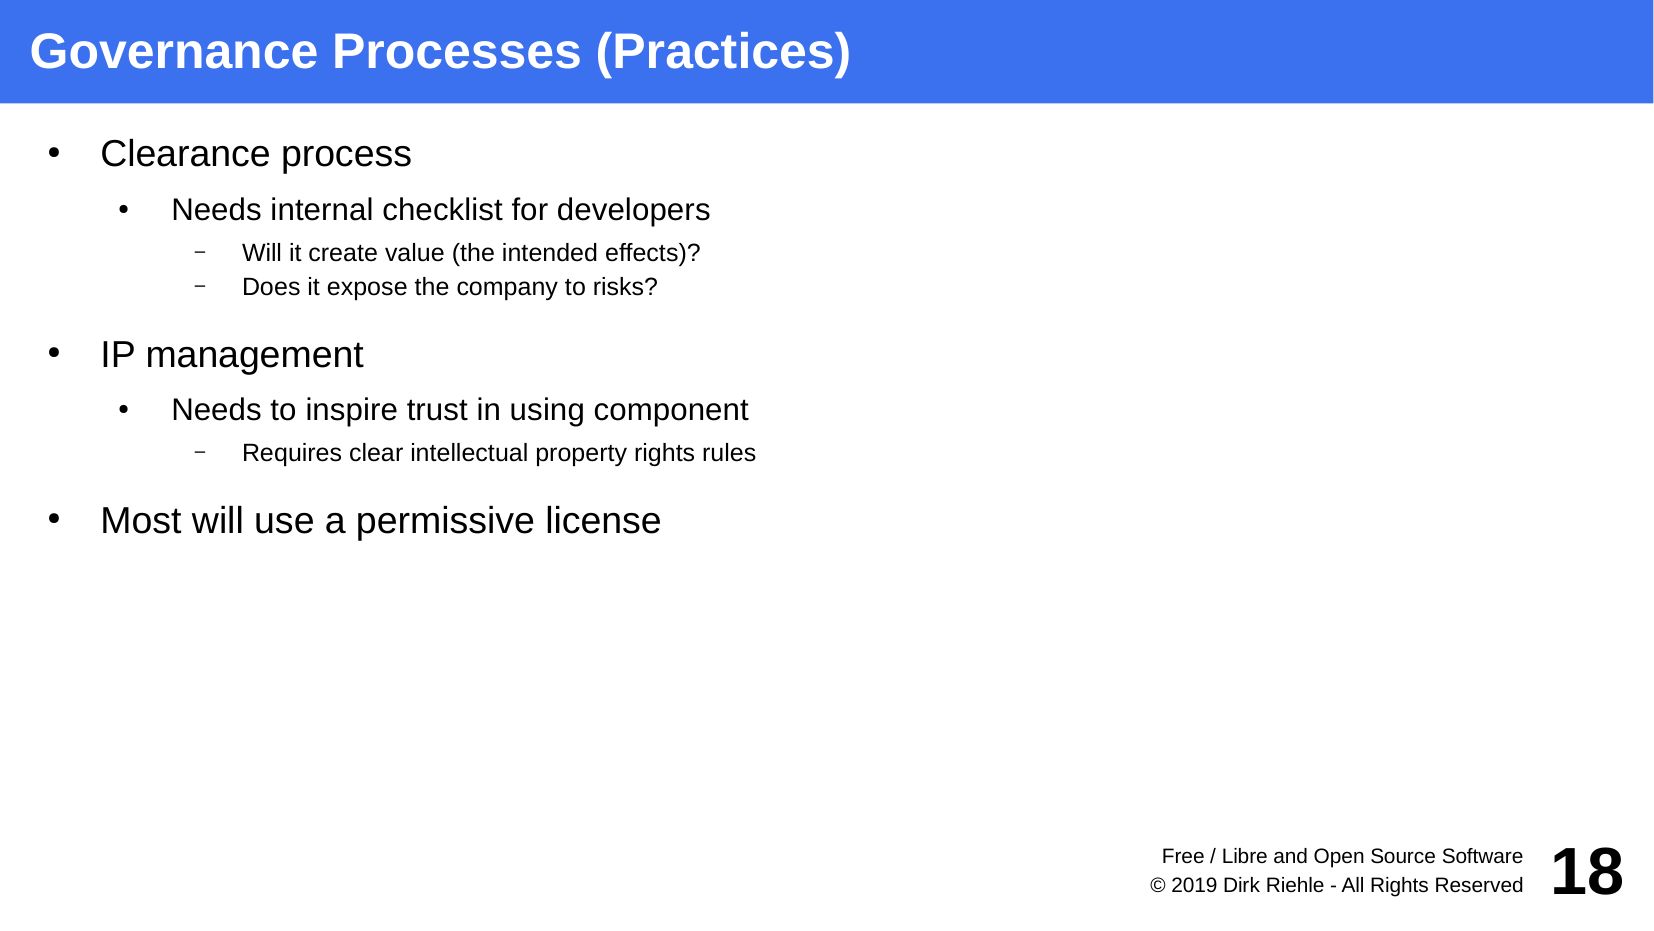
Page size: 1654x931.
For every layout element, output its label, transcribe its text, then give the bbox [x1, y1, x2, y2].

title Governance Processes (Practices) [0, 0, 1654, 104]
list Clearance process Needs internal checklist for developers Will it create value (the intended effects)? Does it expose the company to risks? IP management Needs to inspire trust in using component Requires clear intellectual property rights rules Most will use a permissive license [29, 132, 1625, 813]
